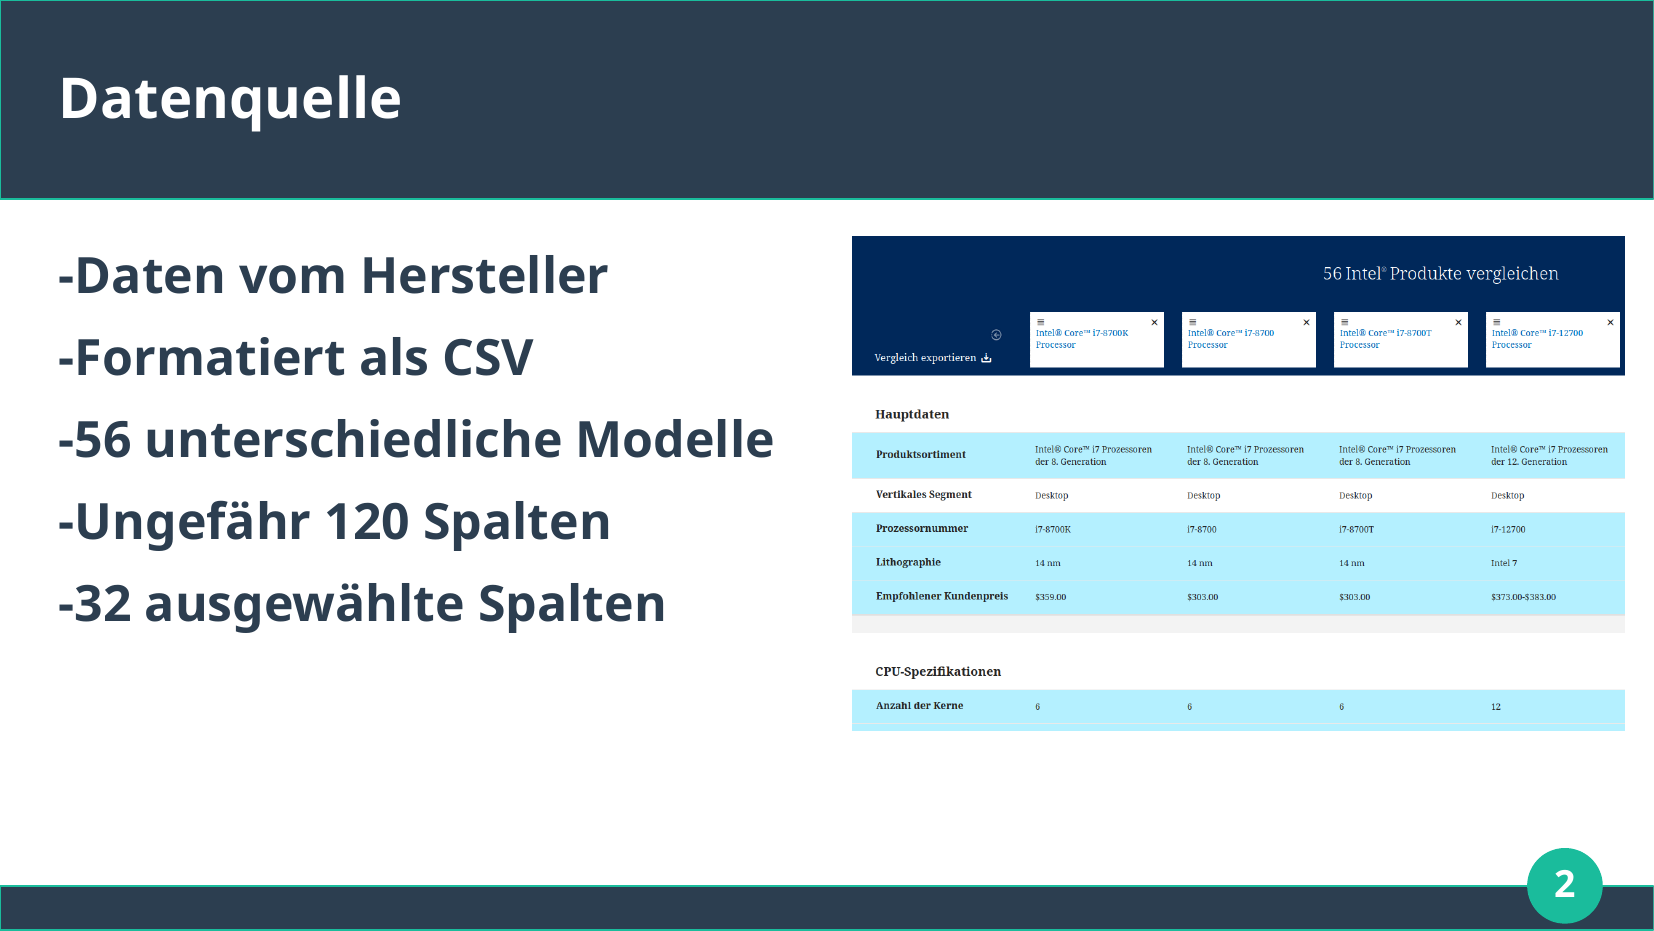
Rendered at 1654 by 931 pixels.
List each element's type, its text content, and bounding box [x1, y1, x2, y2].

text_box [1505, 848, 1625, 923]
list -Daten vom Hersteller -Formatiert als CSV -56 unterschiedliche Modelle -Ungefähr 120 Spalten -32 ausgewählte Spalten [59, 243, 1595, 864]
picture [852, 236, 1625, 731]
title Datenquelle [59, 37, 1595, 155]
